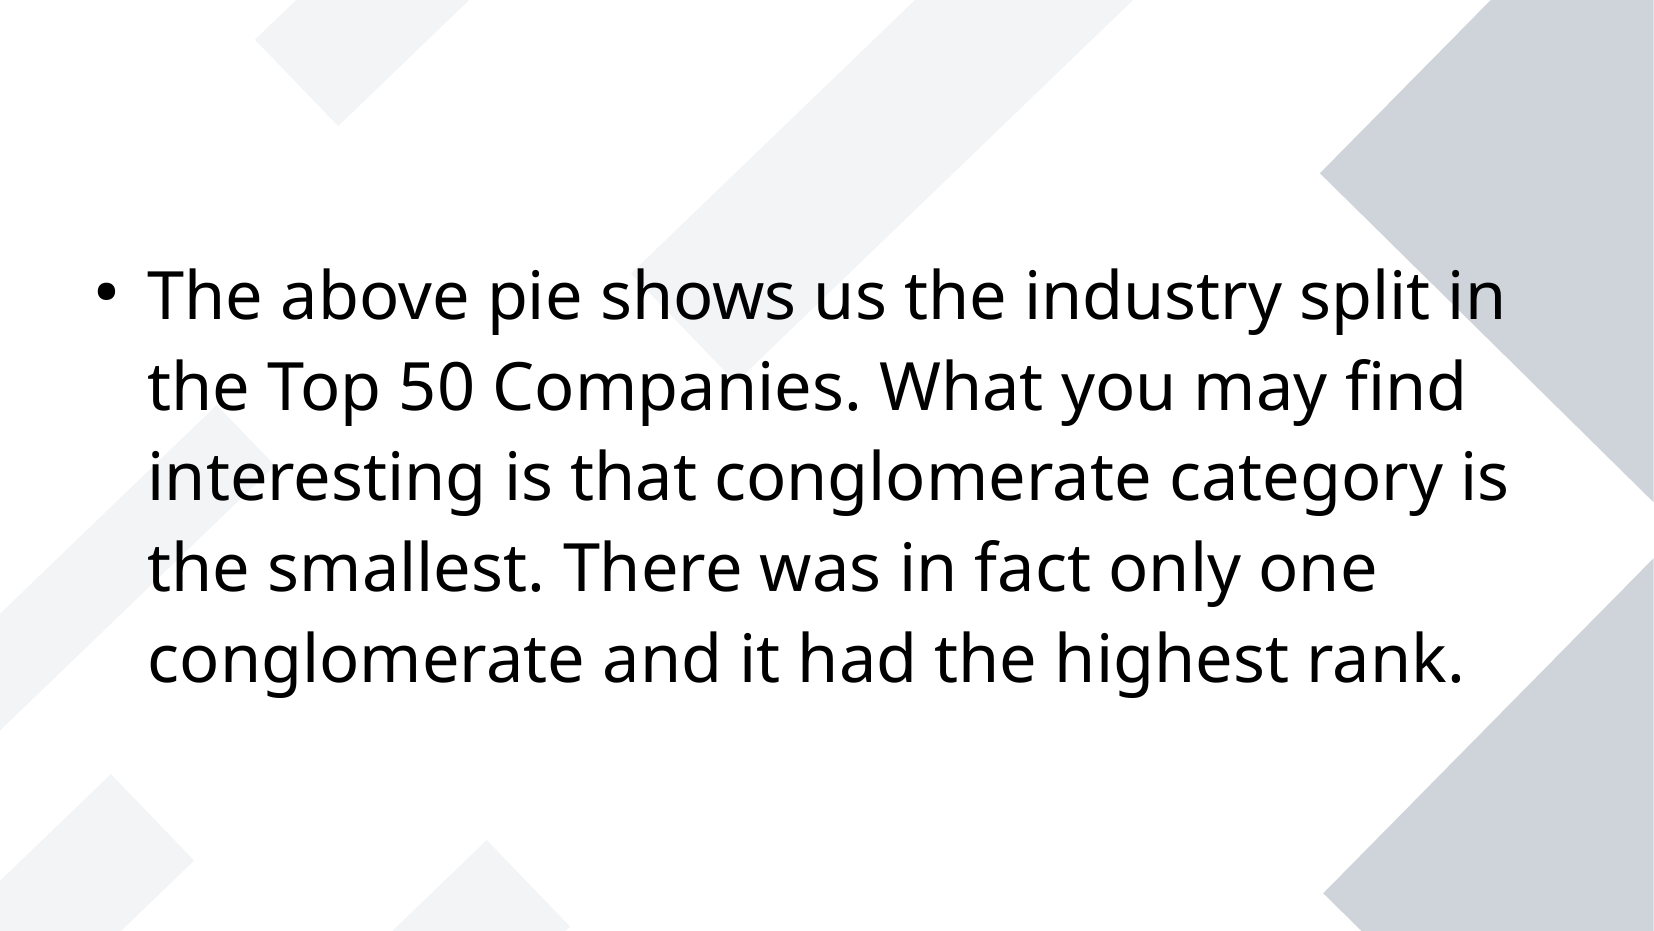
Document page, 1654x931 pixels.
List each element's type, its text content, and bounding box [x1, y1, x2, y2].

list The above pie shows us the industry split in the Top 50 Companies. What you may find interesting is that conglomerate category is the smallest. There was in fact only one conglomerate and it had the highest rank. [76, 248, 1565, 788]
